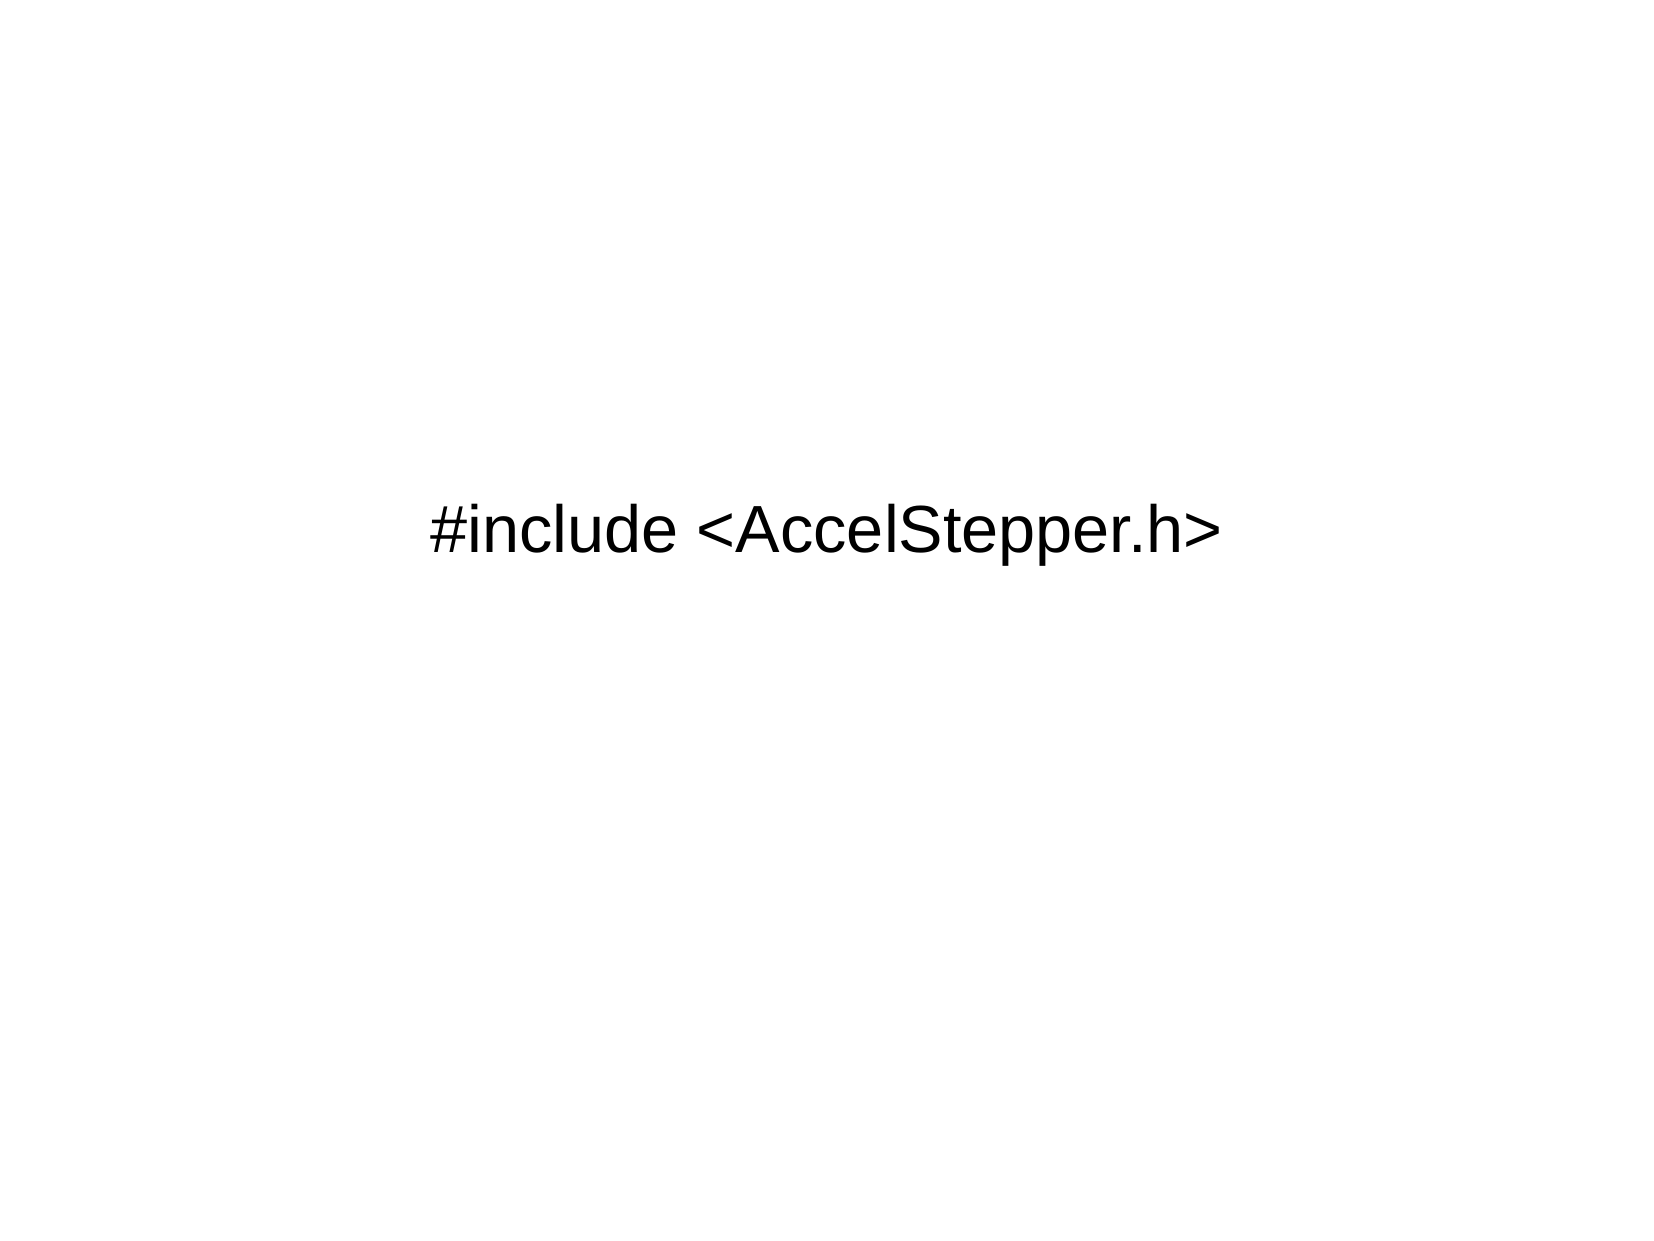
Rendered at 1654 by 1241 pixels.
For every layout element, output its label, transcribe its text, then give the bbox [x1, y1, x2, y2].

subtitle #include <AccelStepper.h> [82, 49, 1571, 1010]
